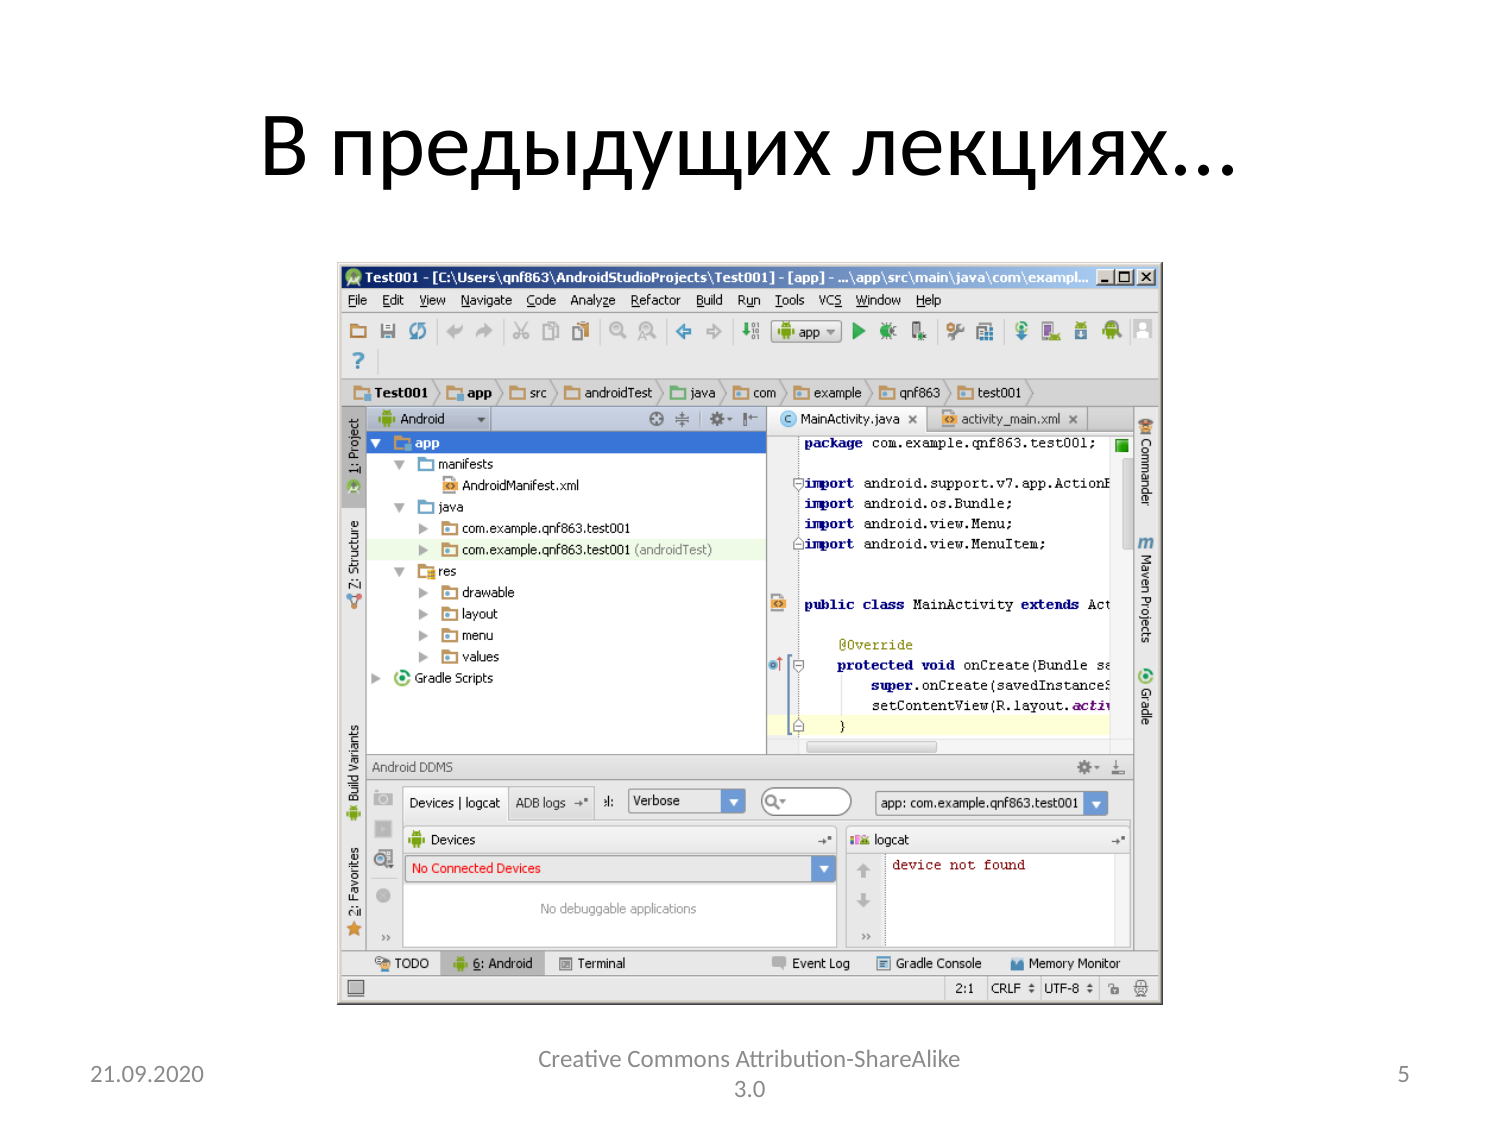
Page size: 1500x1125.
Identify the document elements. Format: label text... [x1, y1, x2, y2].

picture [337, 262, 1163, 1005]
title В предыдущих лекциях... [75, 45, 1425, 233]
